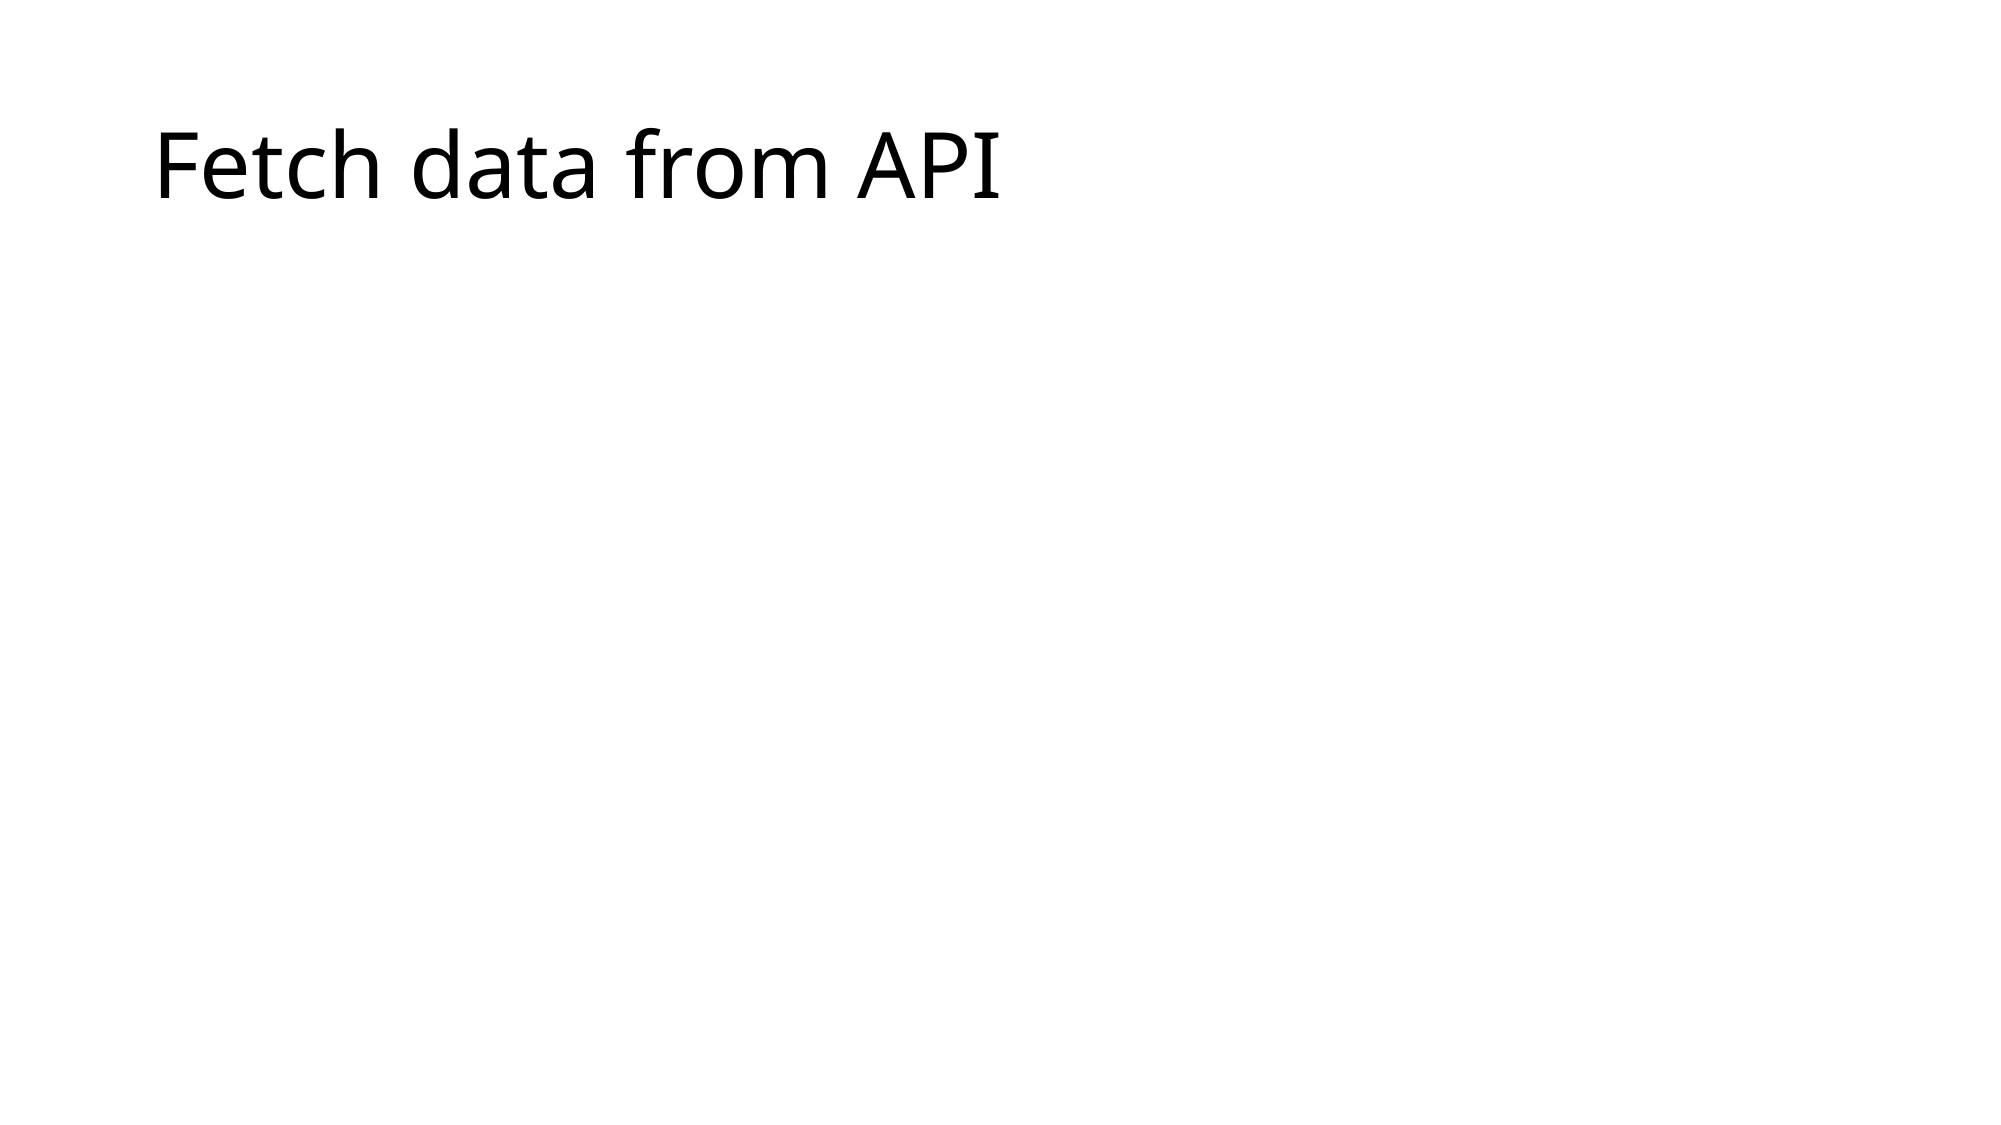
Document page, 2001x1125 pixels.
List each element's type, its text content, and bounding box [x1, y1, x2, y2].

title Fetch data from API [137, 59, 1863, 278]
